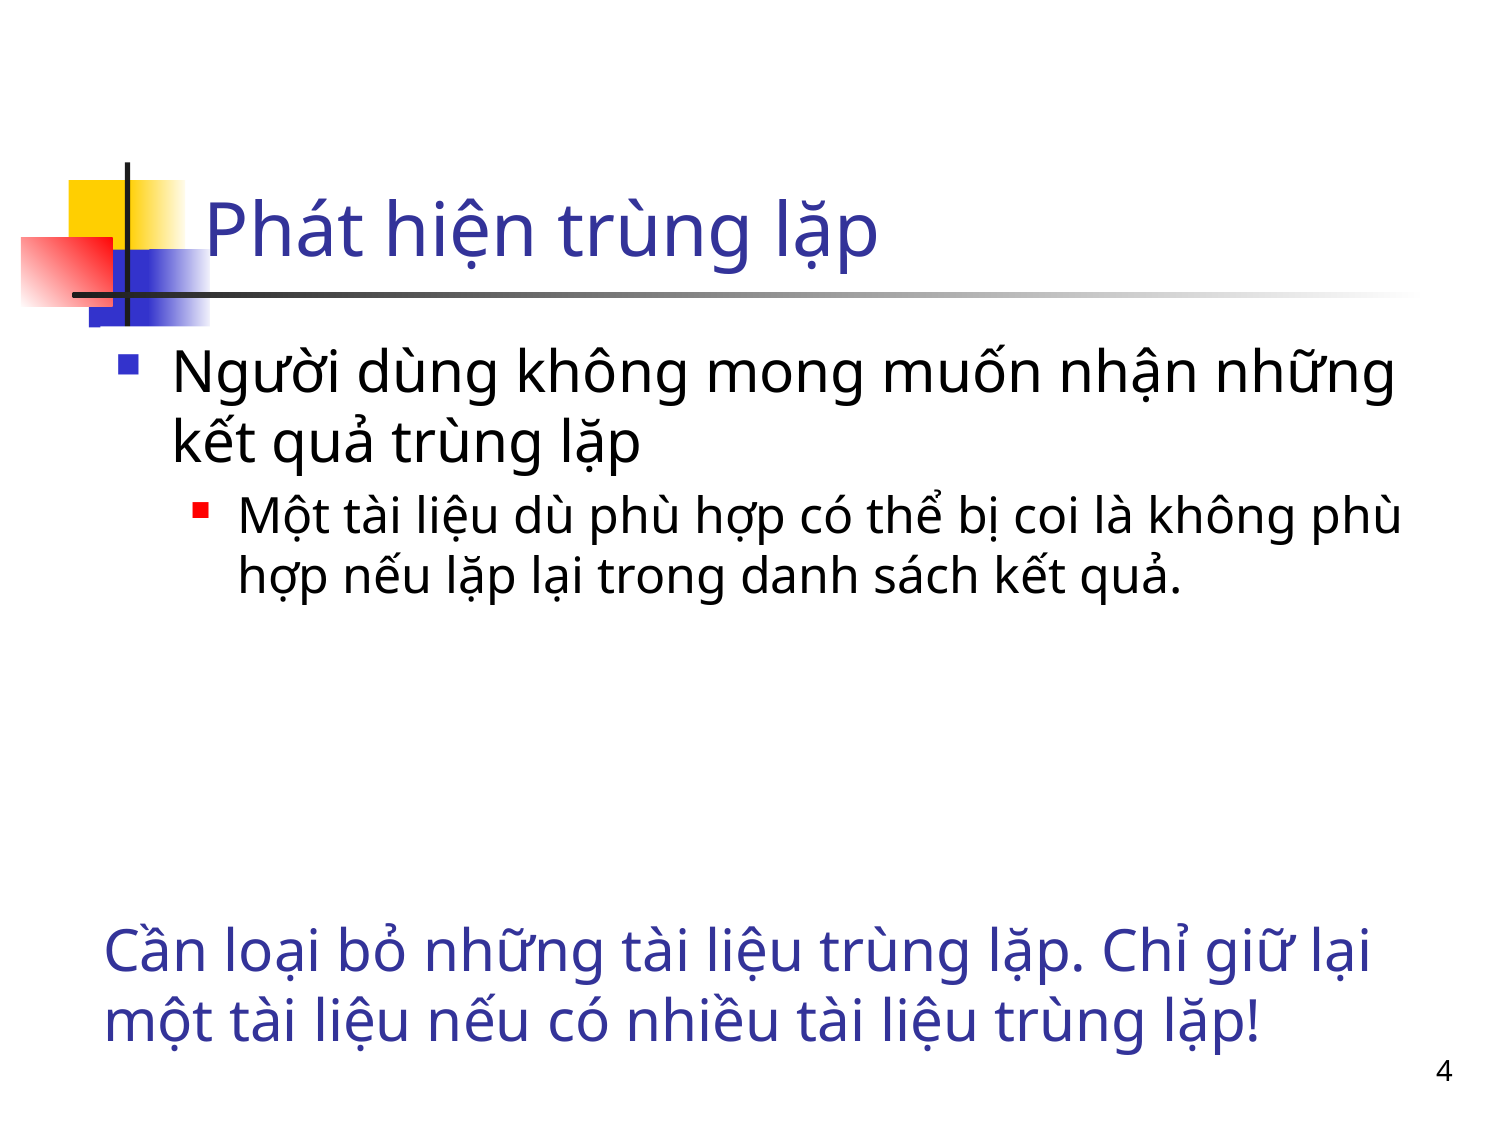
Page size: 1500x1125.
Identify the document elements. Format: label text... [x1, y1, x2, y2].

title Phát hiện trùng lặp [188, 35, 1468, 279]
list Người dùng không mong muốn nhận những kết quả trùng lặp Một tài liệu dù phù hợp có thể bị coi là không phù hợp nếu lặp lại trong danh sách kết quả. [100, 326, 1469, 1035]
slide_number <number> [1155, 1061, 1468, 1100]
text_box Cần loại bỏ những tài liệu trùng lặp. Chỉ giữ lại một tài liệu nếu có nhiều tài liệu trùng lặp! [88, 906, 1468, 1061]
